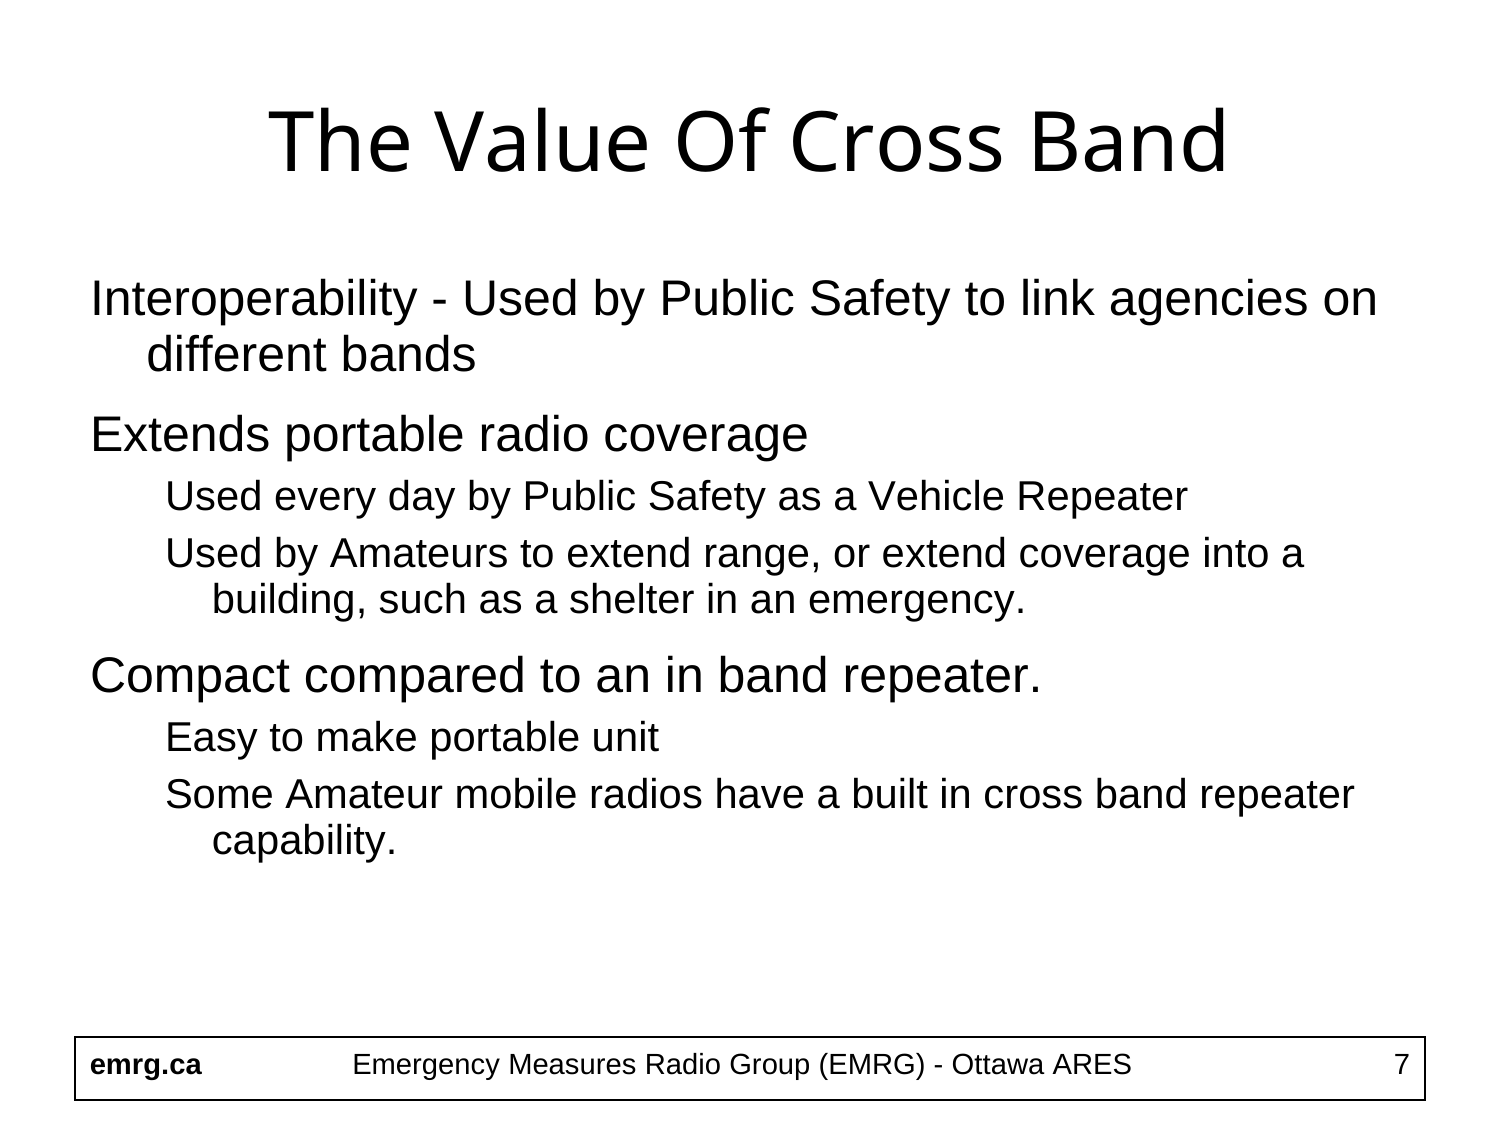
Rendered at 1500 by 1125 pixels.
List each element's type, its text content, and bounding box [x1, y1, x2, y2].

list Interoperability - Used by Public Safety to link agencies on different bands Extends portable radio coverage Used every day by Public Safety as a Vehicle Repeater Used by Amateurs to extend range, or extend coverage into a building, such as a shelter in an emergency. Compact compared to an in band repeater. Easy to make portable unit Some Amateur mobile radios have a built in cross band repeater capability. [75, 262, 1426, 1080]
title The Value Of Cross Band [75, 45, 1426, 233]
text_box Emergency Measures Radio Group (EMRG) - Ottawa ARES [247, 1037, 1238, 1103]
text_box <number> [1246, 1037, 1426, 1103]
